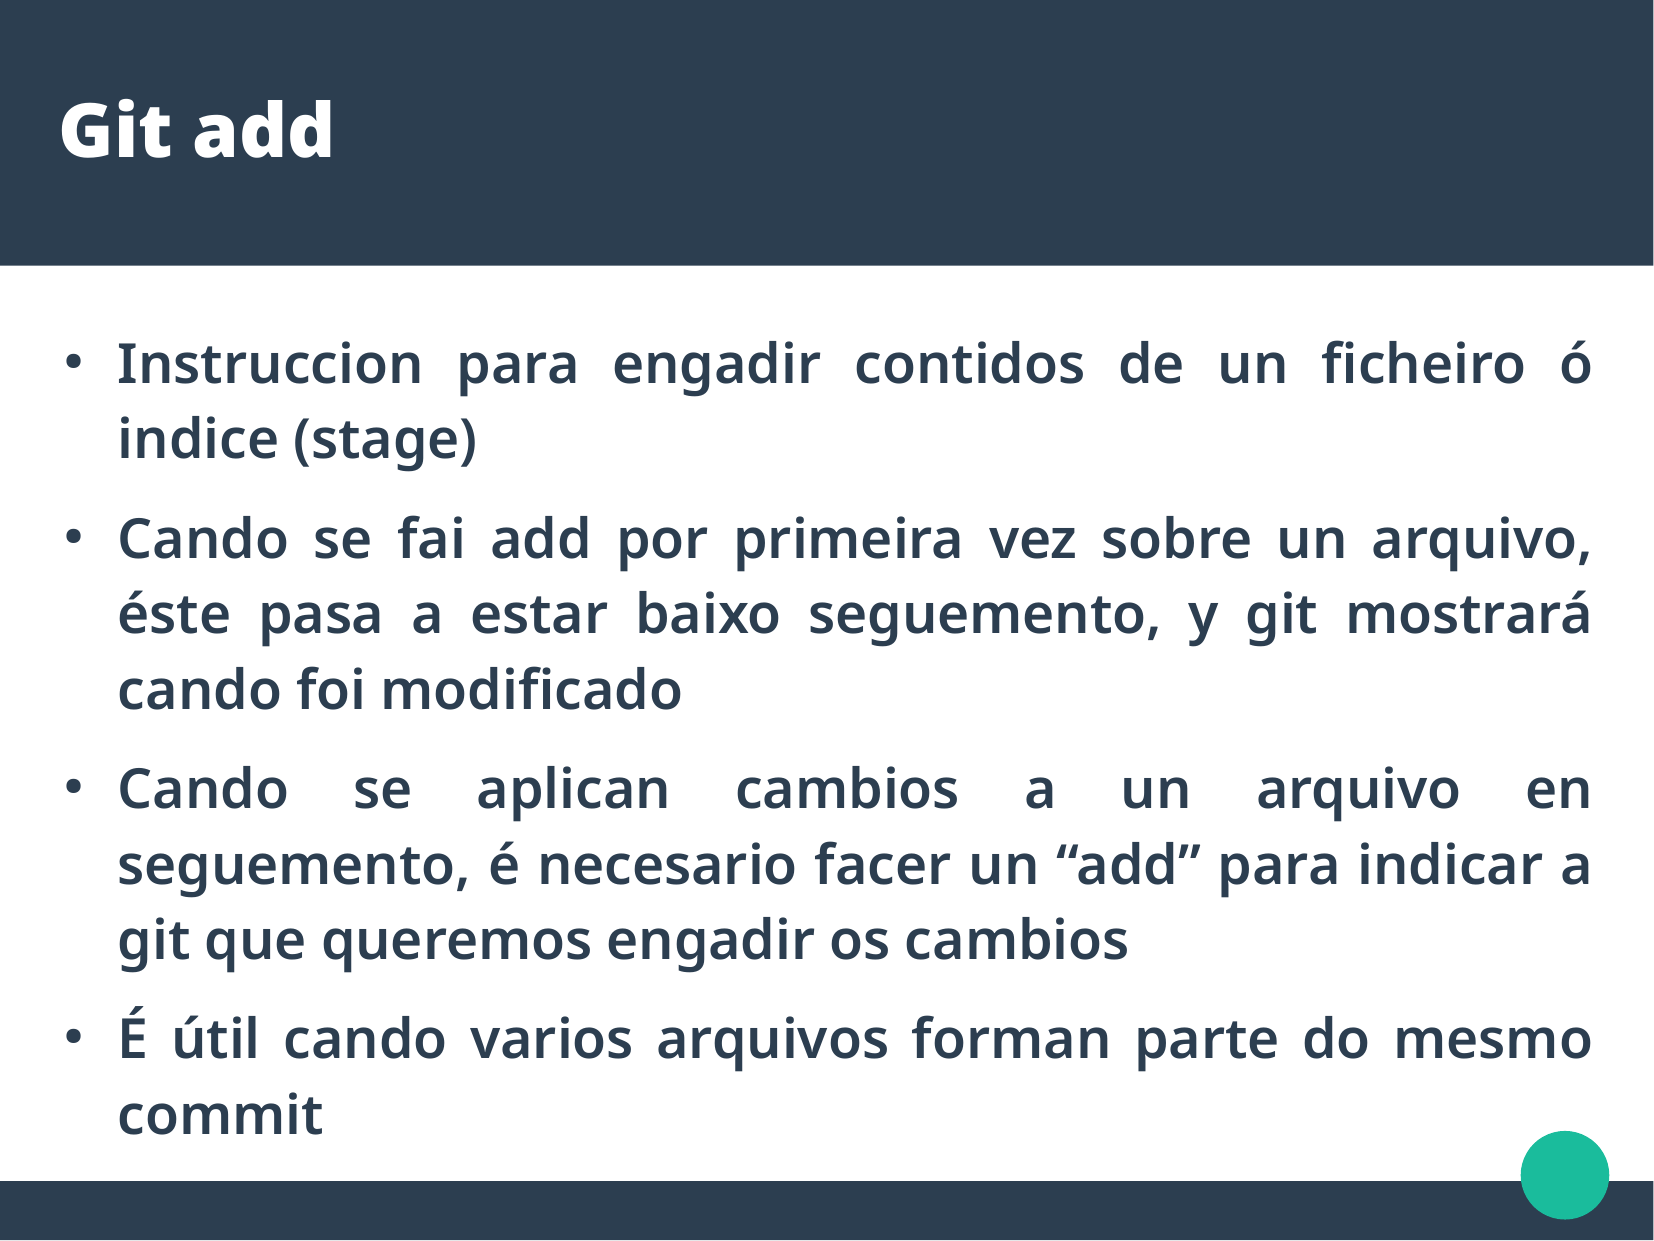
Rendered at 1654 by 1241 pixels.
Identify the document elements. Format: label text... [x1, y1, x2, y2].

title Git add [59, 49, 1595, 207]
list Instruccion para engadir contidos de un ficheiro ó indice (stage) Cando se fai add por primeira vez sobre un arquivo, éste pasa a estar baixo seguemento, y git mostrará cando foi modificado Cando se aplican cambios a un arquivo en seguemento, é necesario facer un “add” para indicar a git que queremos engadir os cambios É útil cando varios arquivos forman parte do mesmo commit [59, 324, 1595, 1152]
